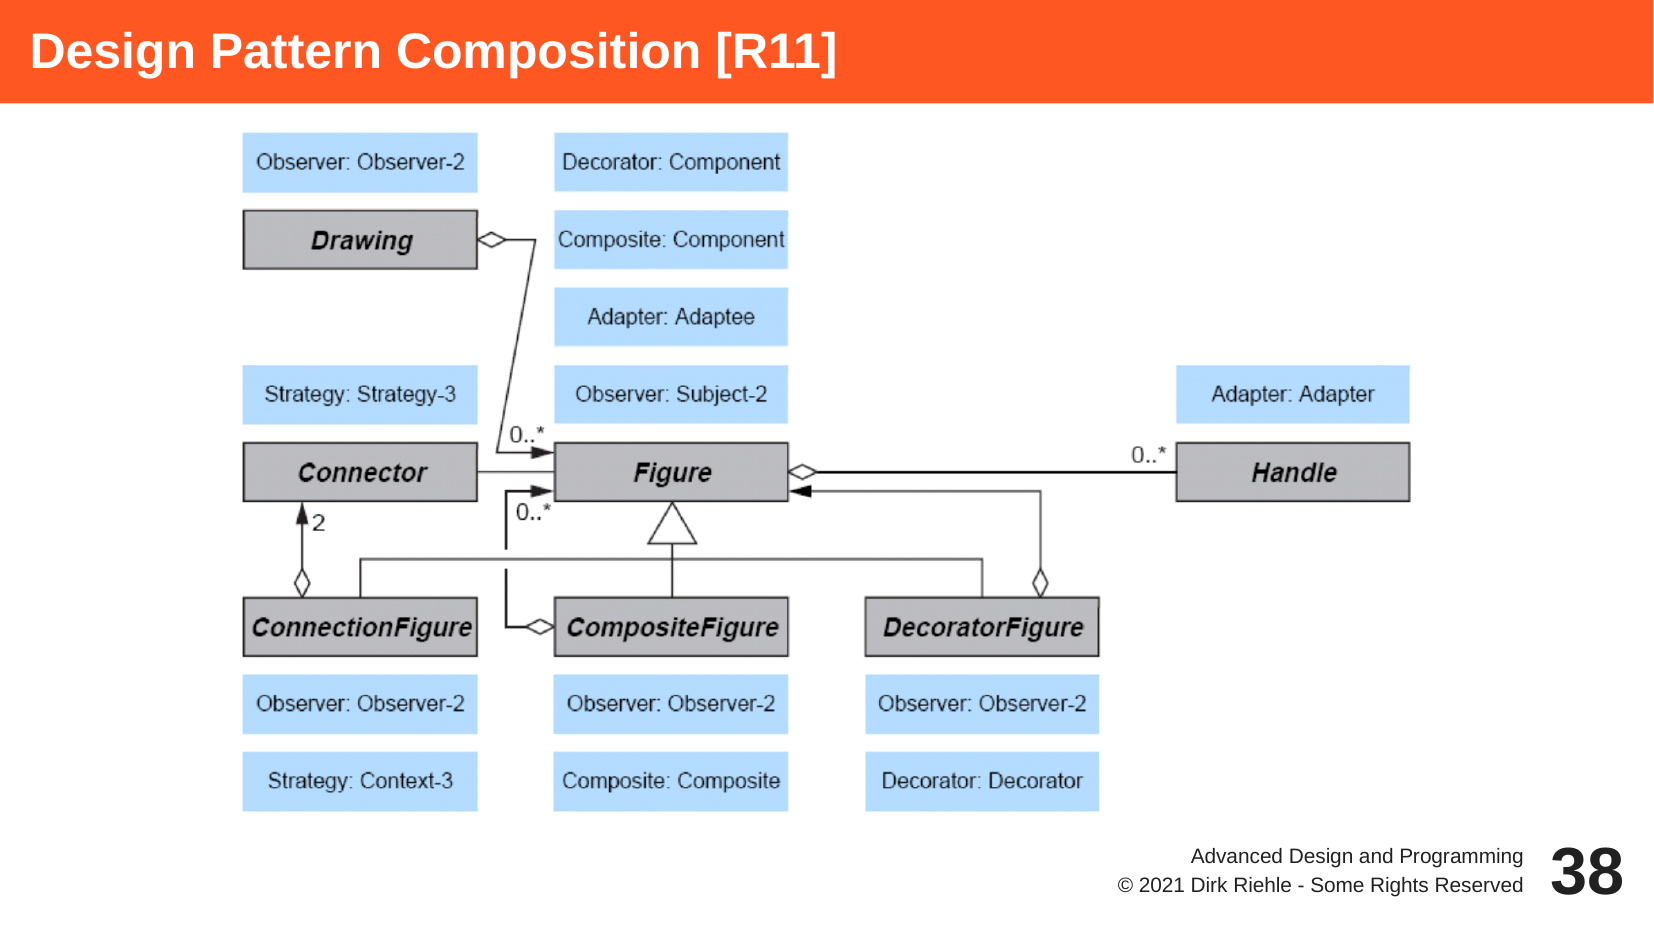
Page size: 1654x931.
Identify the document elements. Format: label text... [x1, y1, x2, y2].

title Design Pattern Composition [R11] [0, 0, 1654, 104]
picture [242, 132, 1411, 813]
